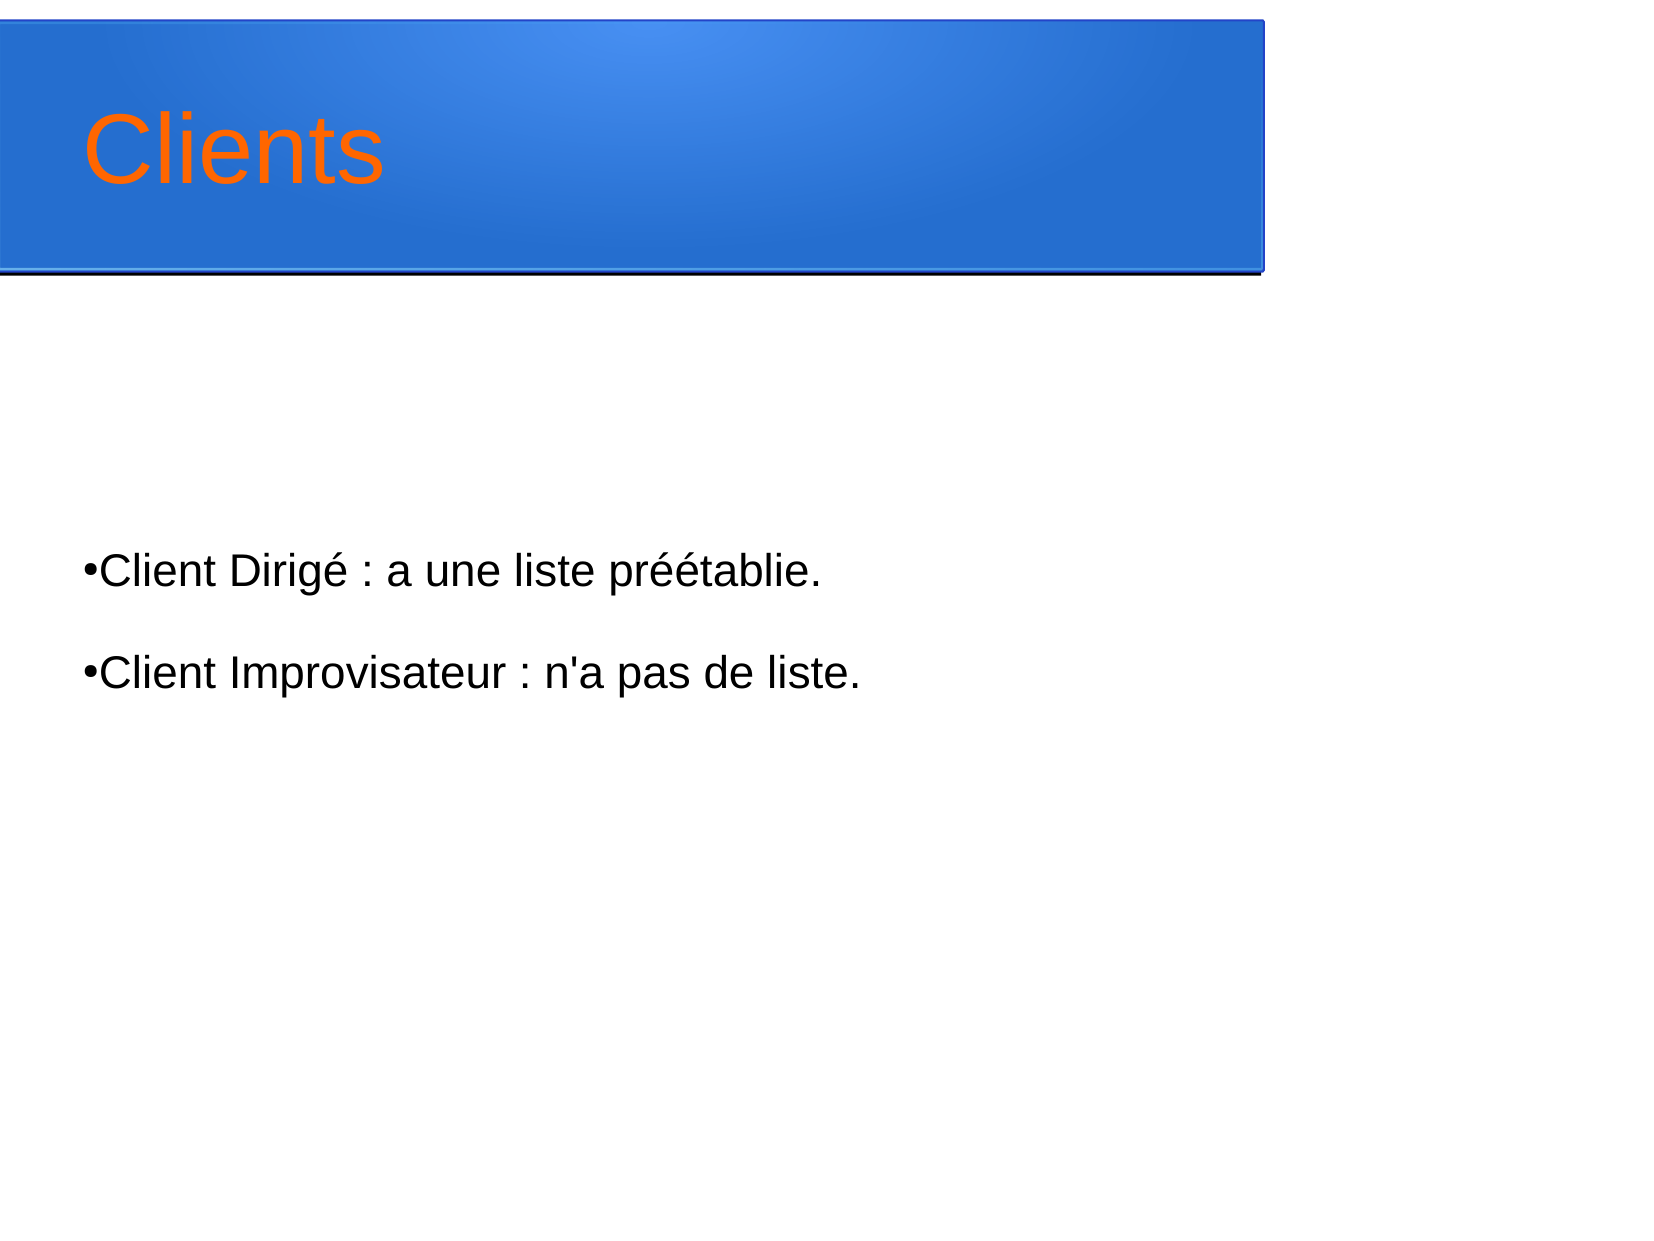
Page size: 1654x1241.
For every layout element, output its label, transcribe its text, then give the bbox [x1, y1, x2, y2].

title Clients [82, 47, 1235, 252]
subtitle Client Dirigé : a une liste préétablie. Client Improvisateur : n'a pas de liste. [82, 299, 1571, 1019]
